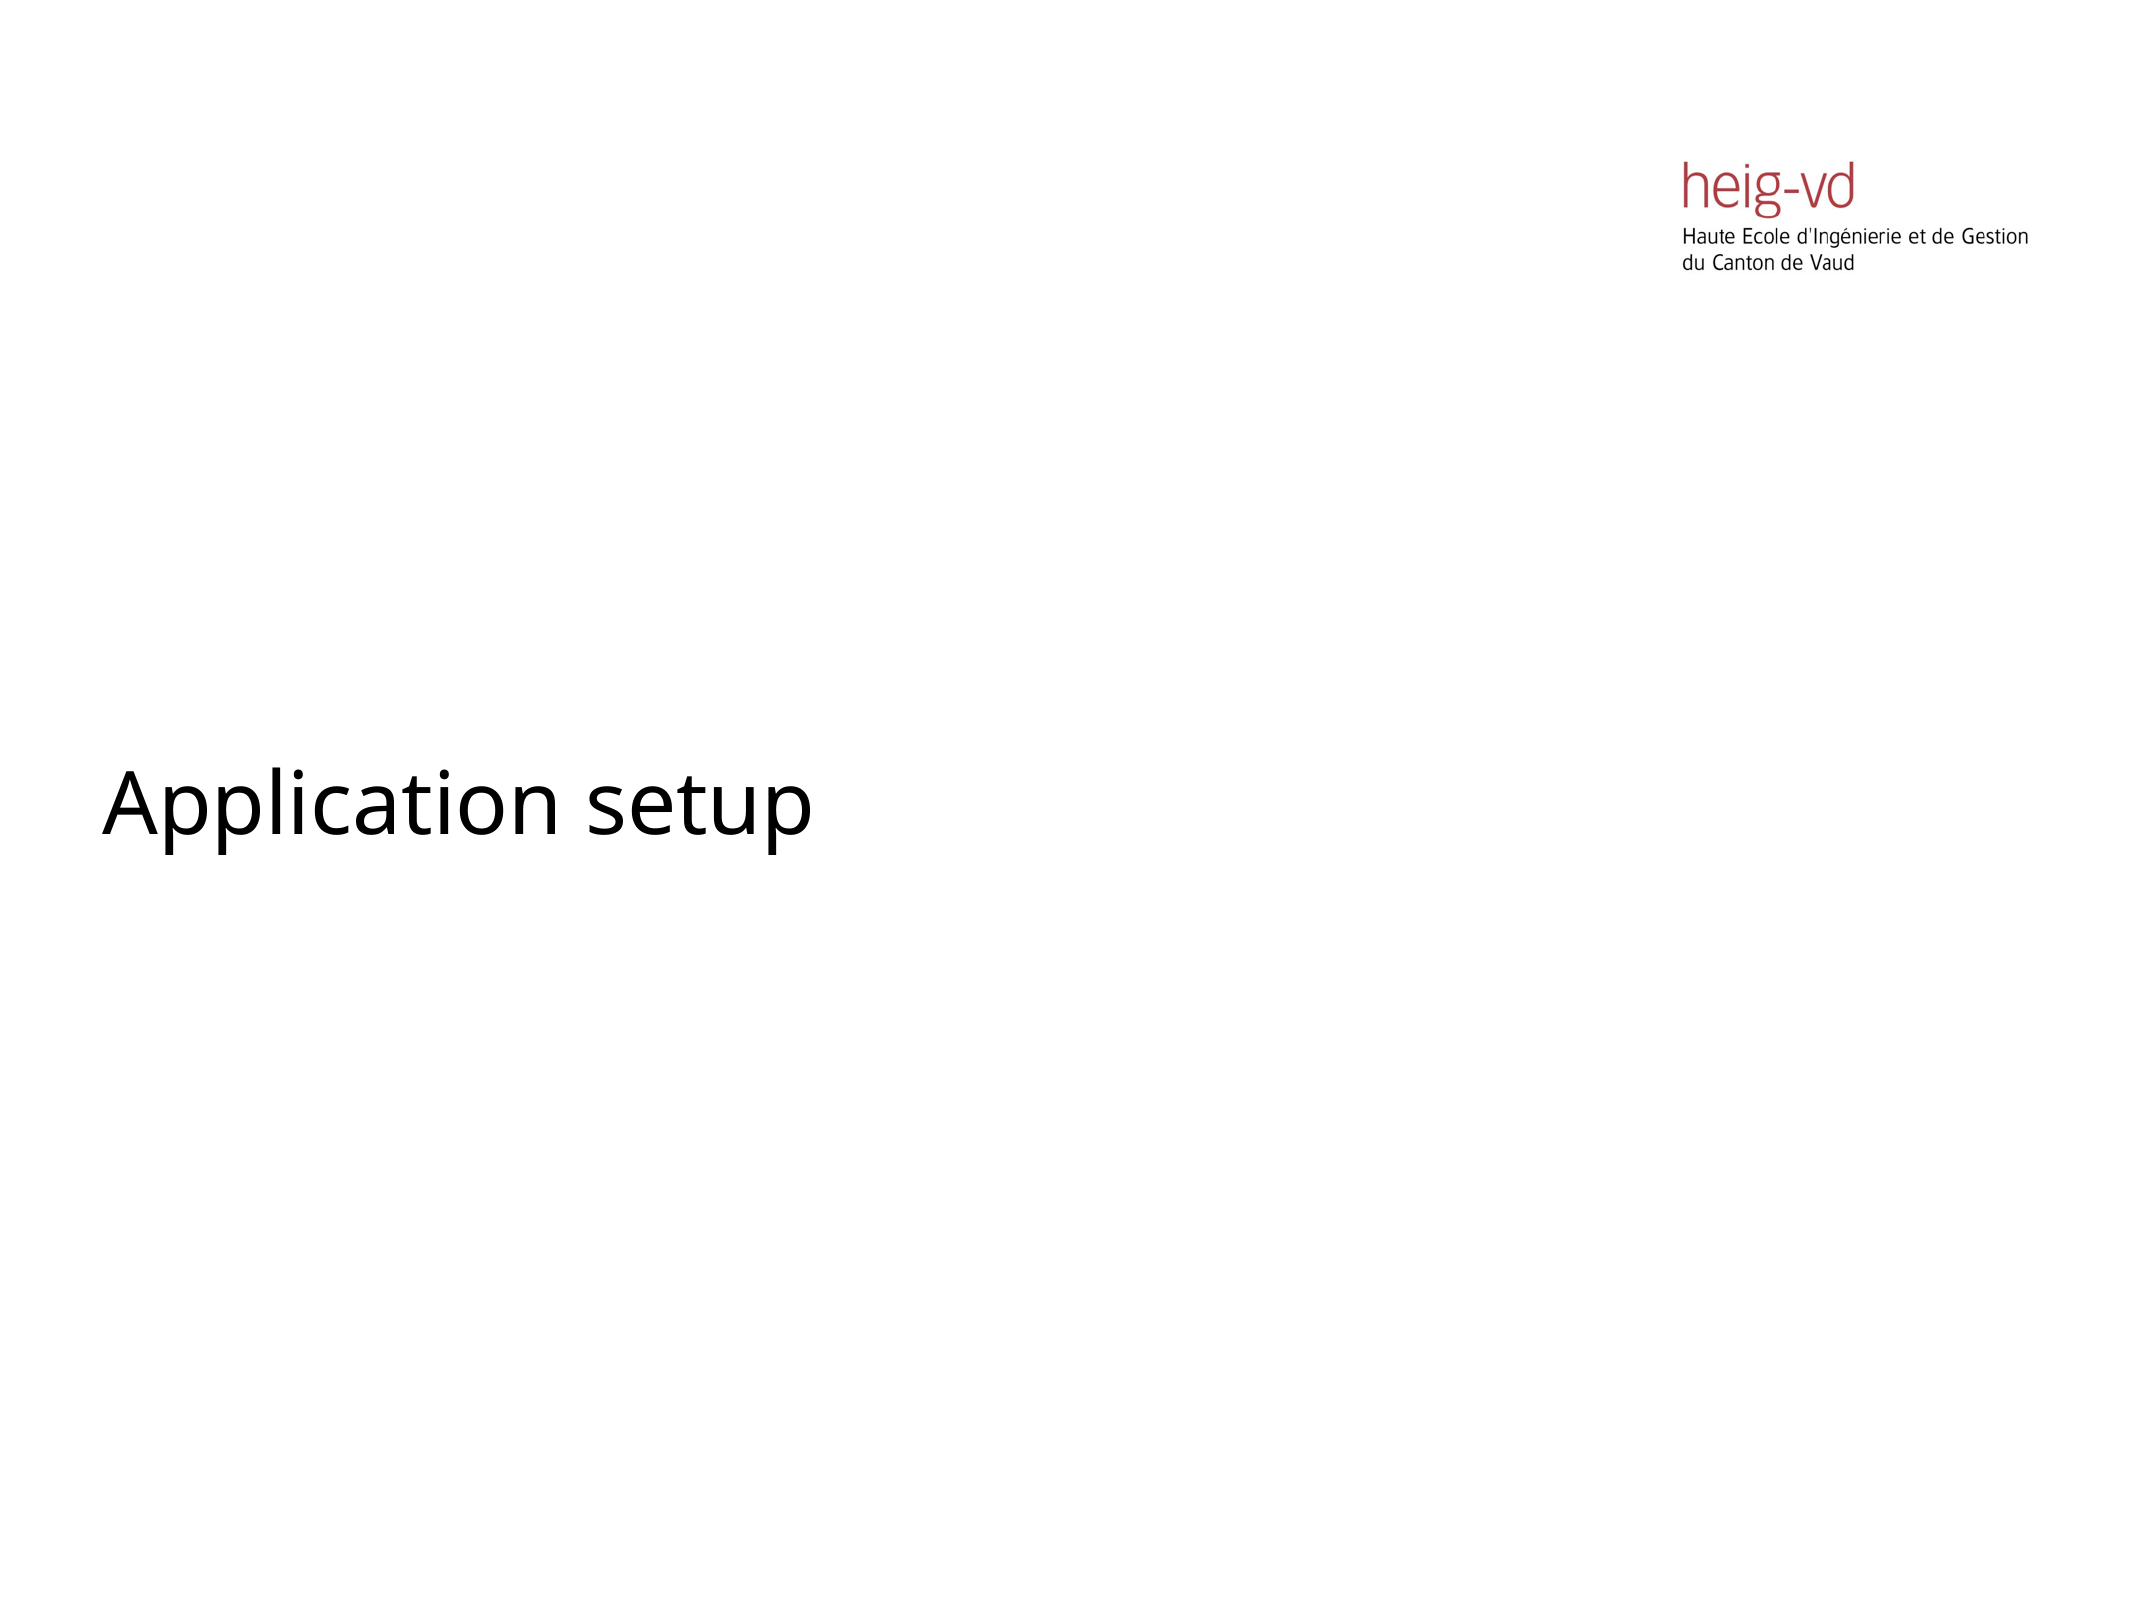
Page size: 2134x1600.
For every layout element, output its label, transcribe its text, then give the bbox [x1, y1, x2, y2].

picture [1672, 149, 2036, 284]
title Application setup [93, 608, 2040, 992]
